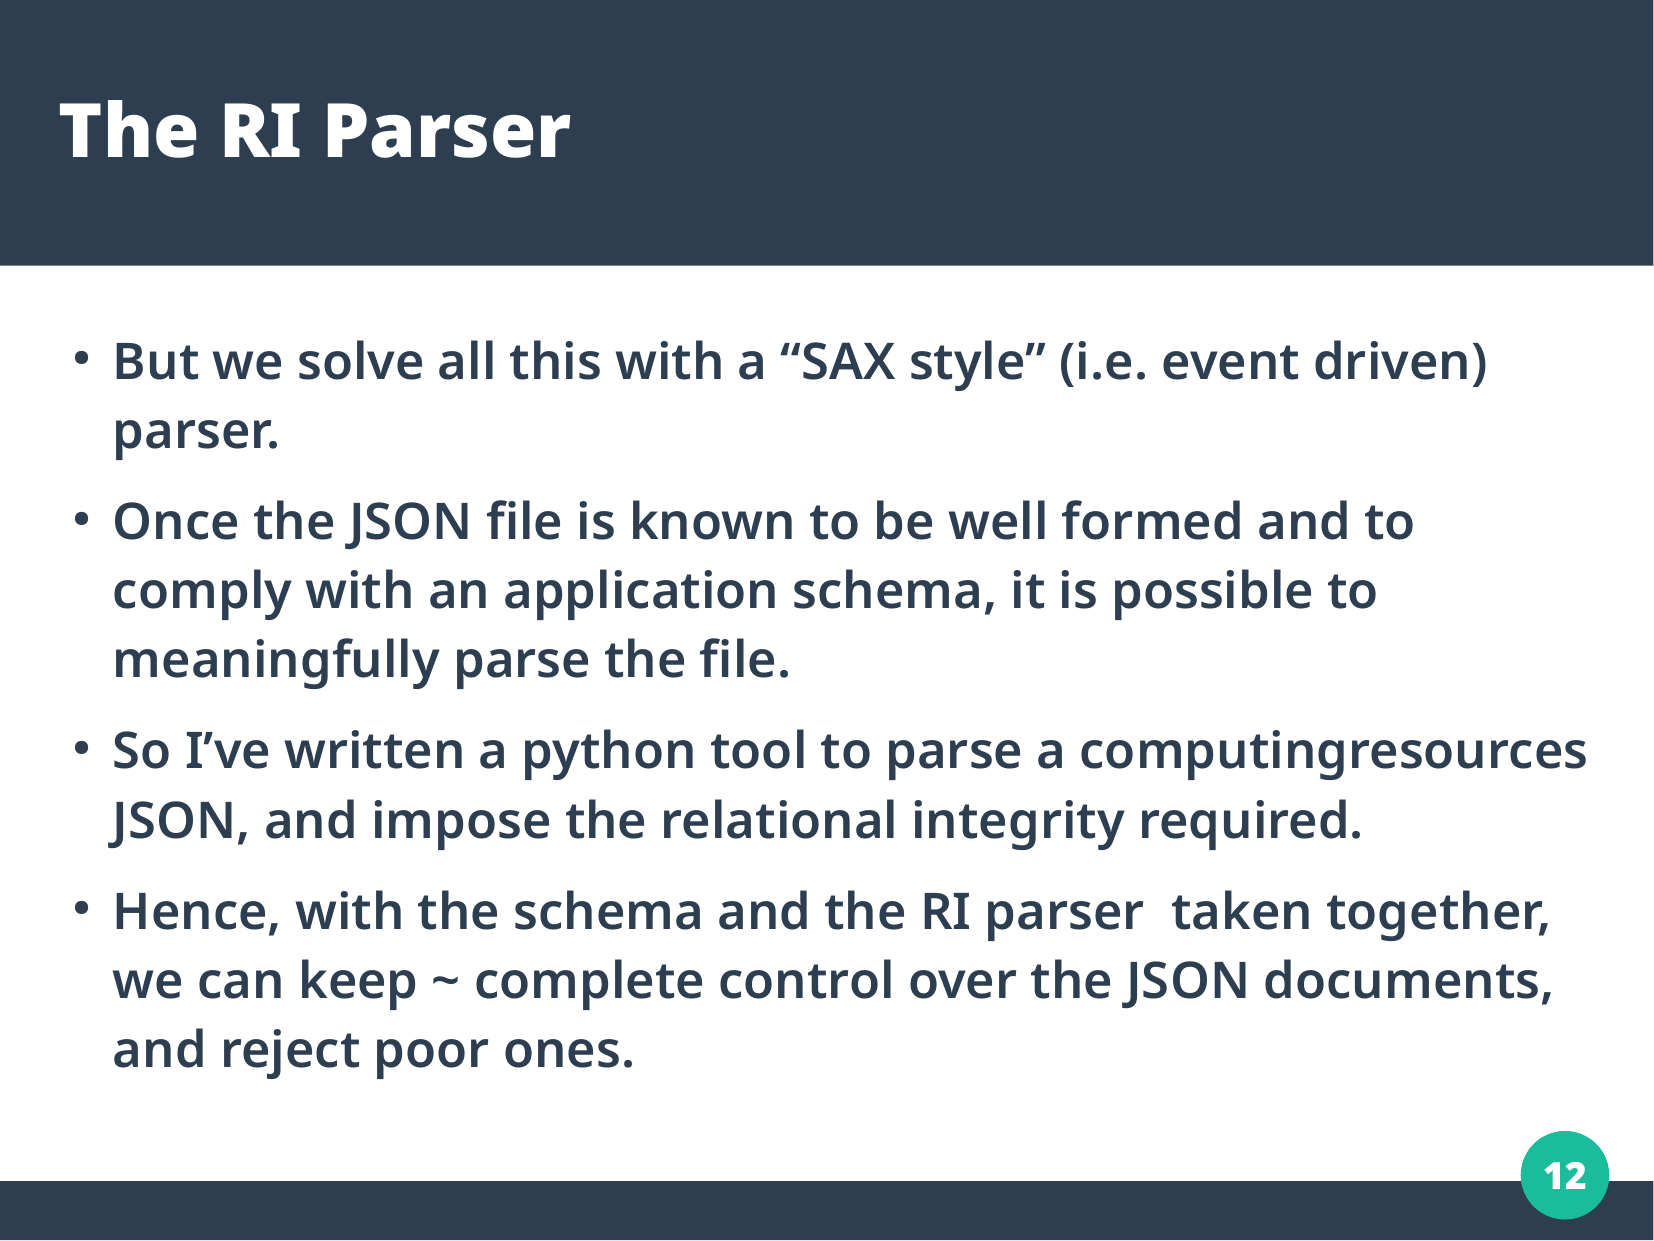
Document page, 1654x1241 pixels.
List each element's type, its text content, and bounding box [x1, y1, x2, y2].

title The RI Parser [59, 49, 1595, 207]
list But we solve all this with a “SAX style” (i.e. event driven) parser. Once the JSON file is known to be well formed and to comply with an application schema, it is possible to meaningfully parse the file. So I’ve written a python tool to parse a computingresources JSON, and impose the relational integrity required. Hence, with the schema and the RI parser taken together, we can keep ~ complete control over the JSON documents, and reject poor ones. [59, 324, 1595, 1152]
